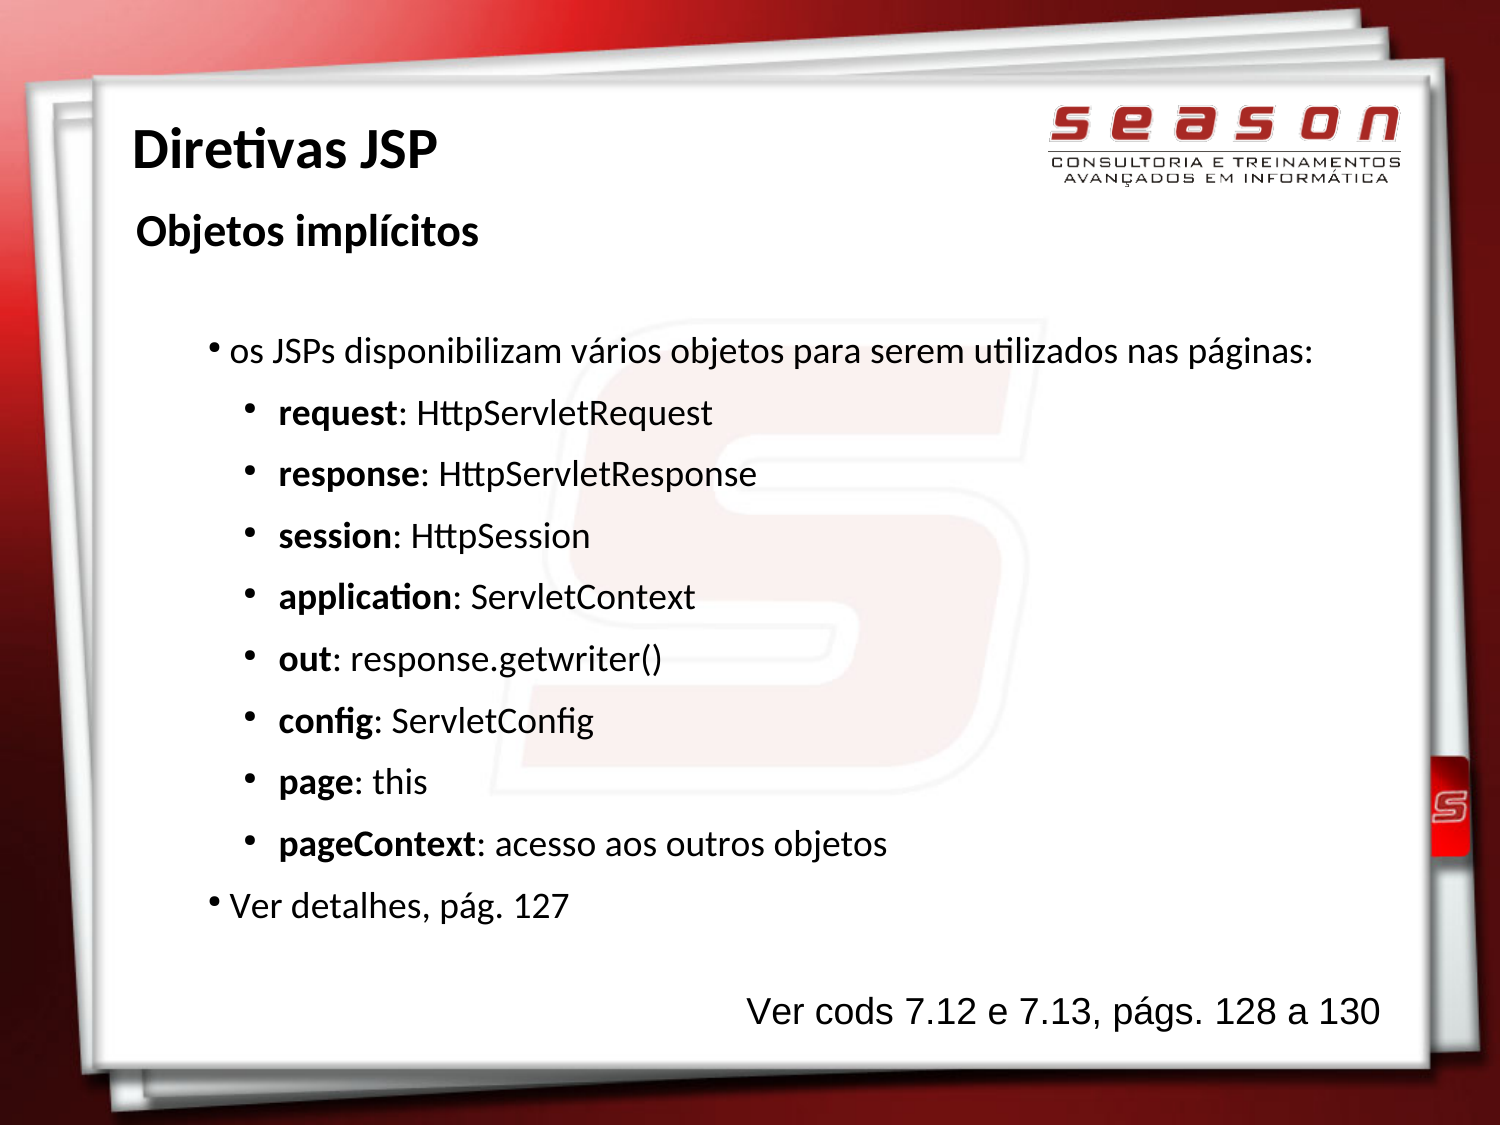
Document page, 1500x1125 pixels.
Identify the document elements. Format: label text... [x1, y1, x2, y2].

text_box Objetos implícitos [119, 200, 1240, 256]
text_box os JSPs disponibilizam vários objetos para serem utilizados nas páginas: request: HttpServletRequest response: HttpServletResponse session: HttpSession application: ServletContext out: response.getwriter() config: ServletConfig page: this pageContext: acesso aos outros objetos Ver detalhes, pág. 127 [207, 303, 1328, 949]
title Diretivas JSP [118, 33, 1394, 257]
text_box Ver cods 7.12 e 7.13, págs. 128 a 130 [708, 979, 1396, 1040]
picture [0, 0, 1500, 1125]
